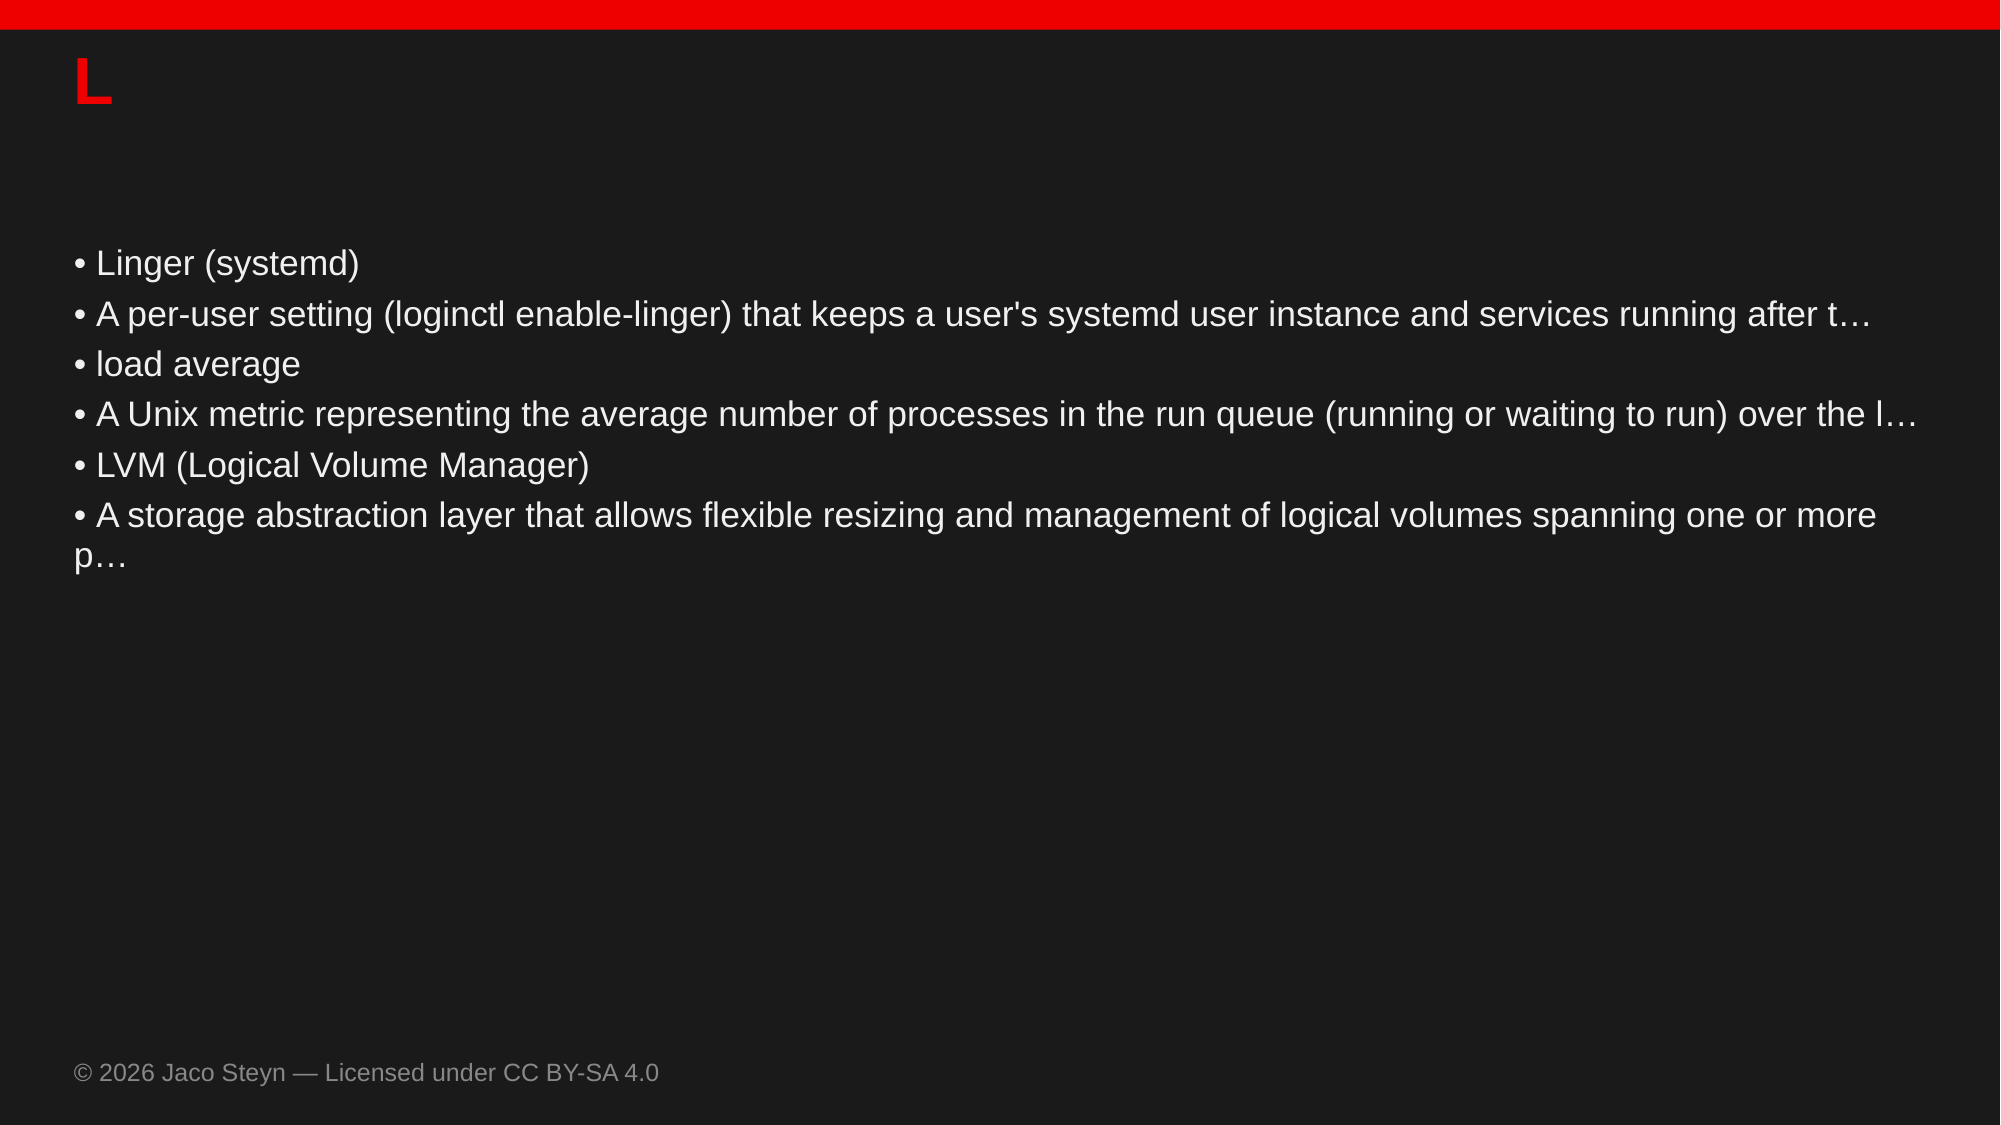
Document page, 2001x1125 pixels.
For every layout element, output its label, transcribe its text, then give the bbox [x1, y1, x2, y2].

text_box L [59, 36, 1942, 208]
text_box [0, 0, 2001, 30]
text_box • Linger (systemd) • A per-user setting (loginctl enable-linger) that keeps a user's systemd user instance and services running after t… • load average • A Unix metric representing the average number of processes in the run queue (running or waiting to run) over the l… • LVM (Logical Volume Manager) • A storage abstraction layer that allows flexible resizing and management of logical volumes spanning one or more p… [59, 236, 1942, 1037]
text_box © 2026 Jaco Steyn — Licensed under CC BY-SA 4.0 [59, 1051, 1942, 1093]
